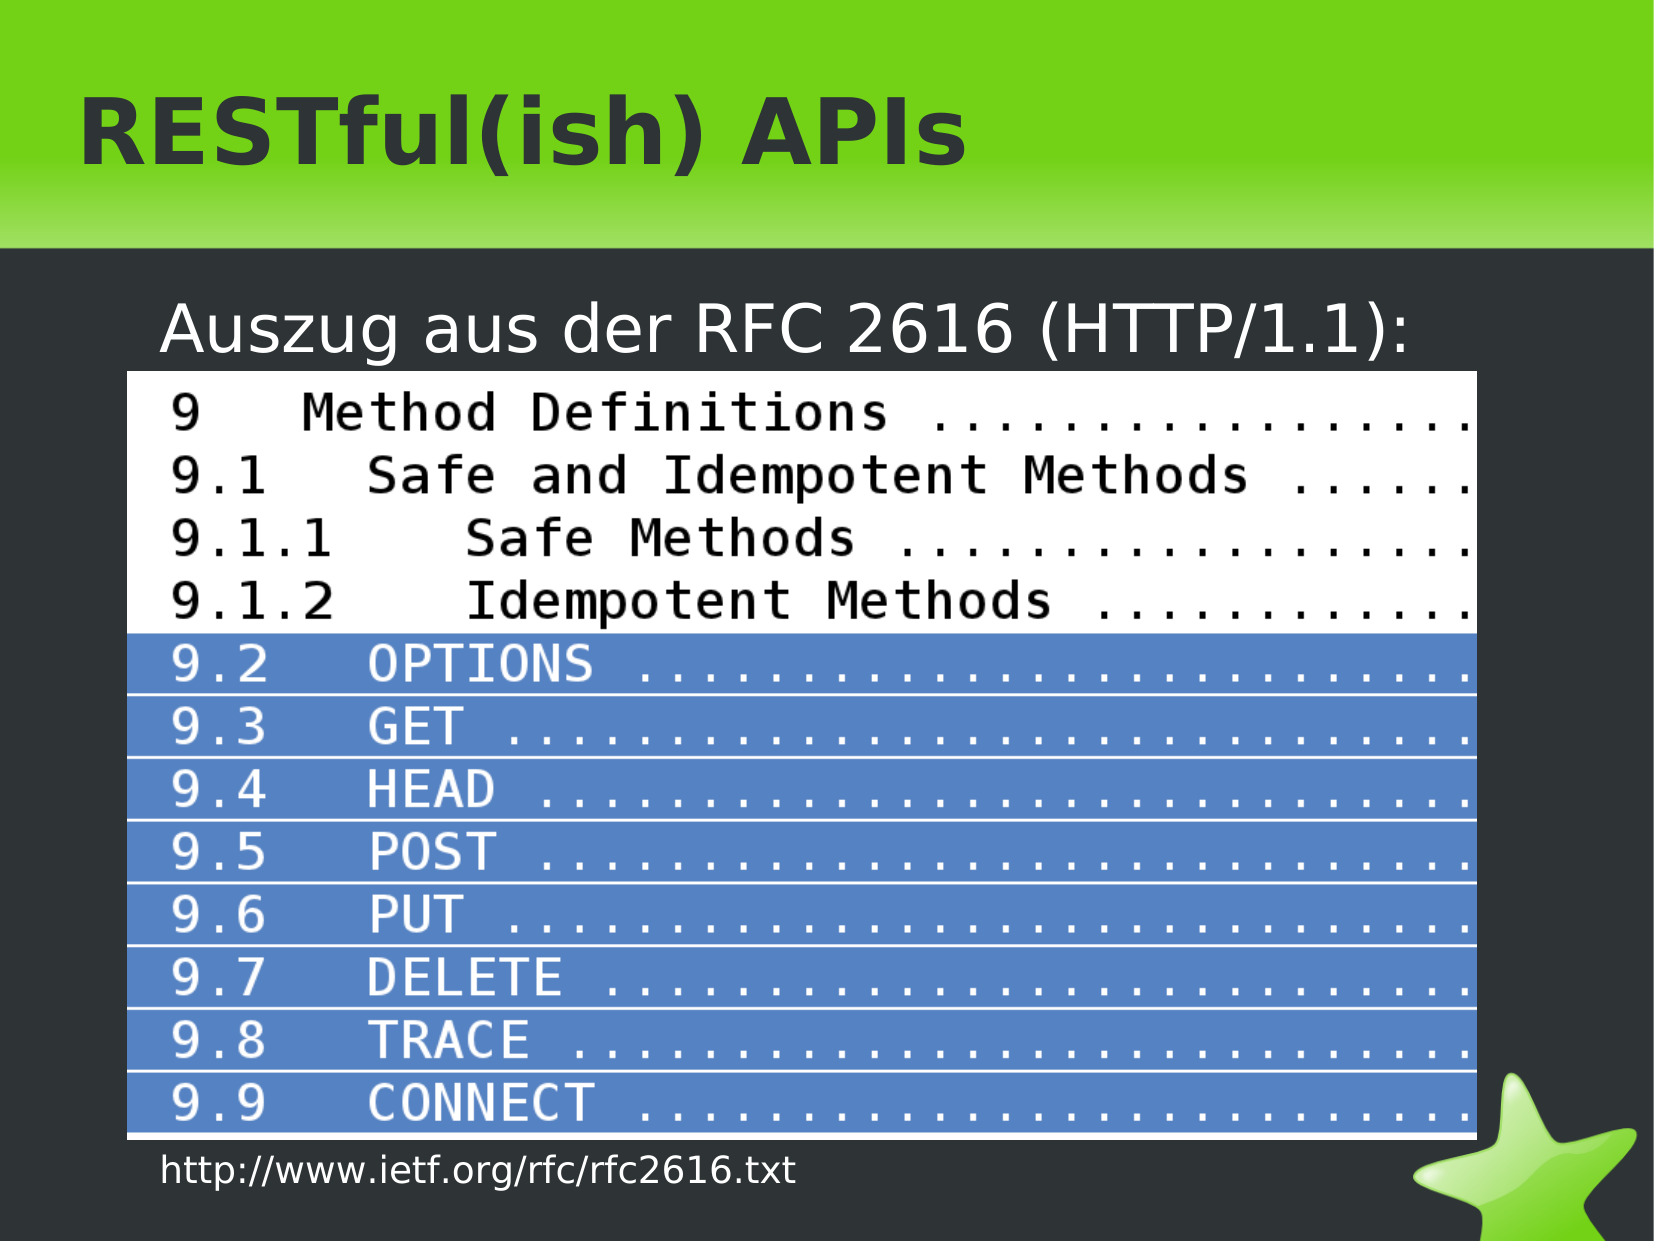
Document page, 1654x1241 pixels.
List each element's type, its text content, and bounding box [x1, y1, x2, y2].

picture [0, 0, 1654, 1241]
list Auszug aus der RFC 2616 (HTTP/1.1): http://www.ietf.org/rfc/rfc2616.txt [70, 290, 1559, 1193]
title RESTful(ish) APIs [76, 29, 1565, 237]
